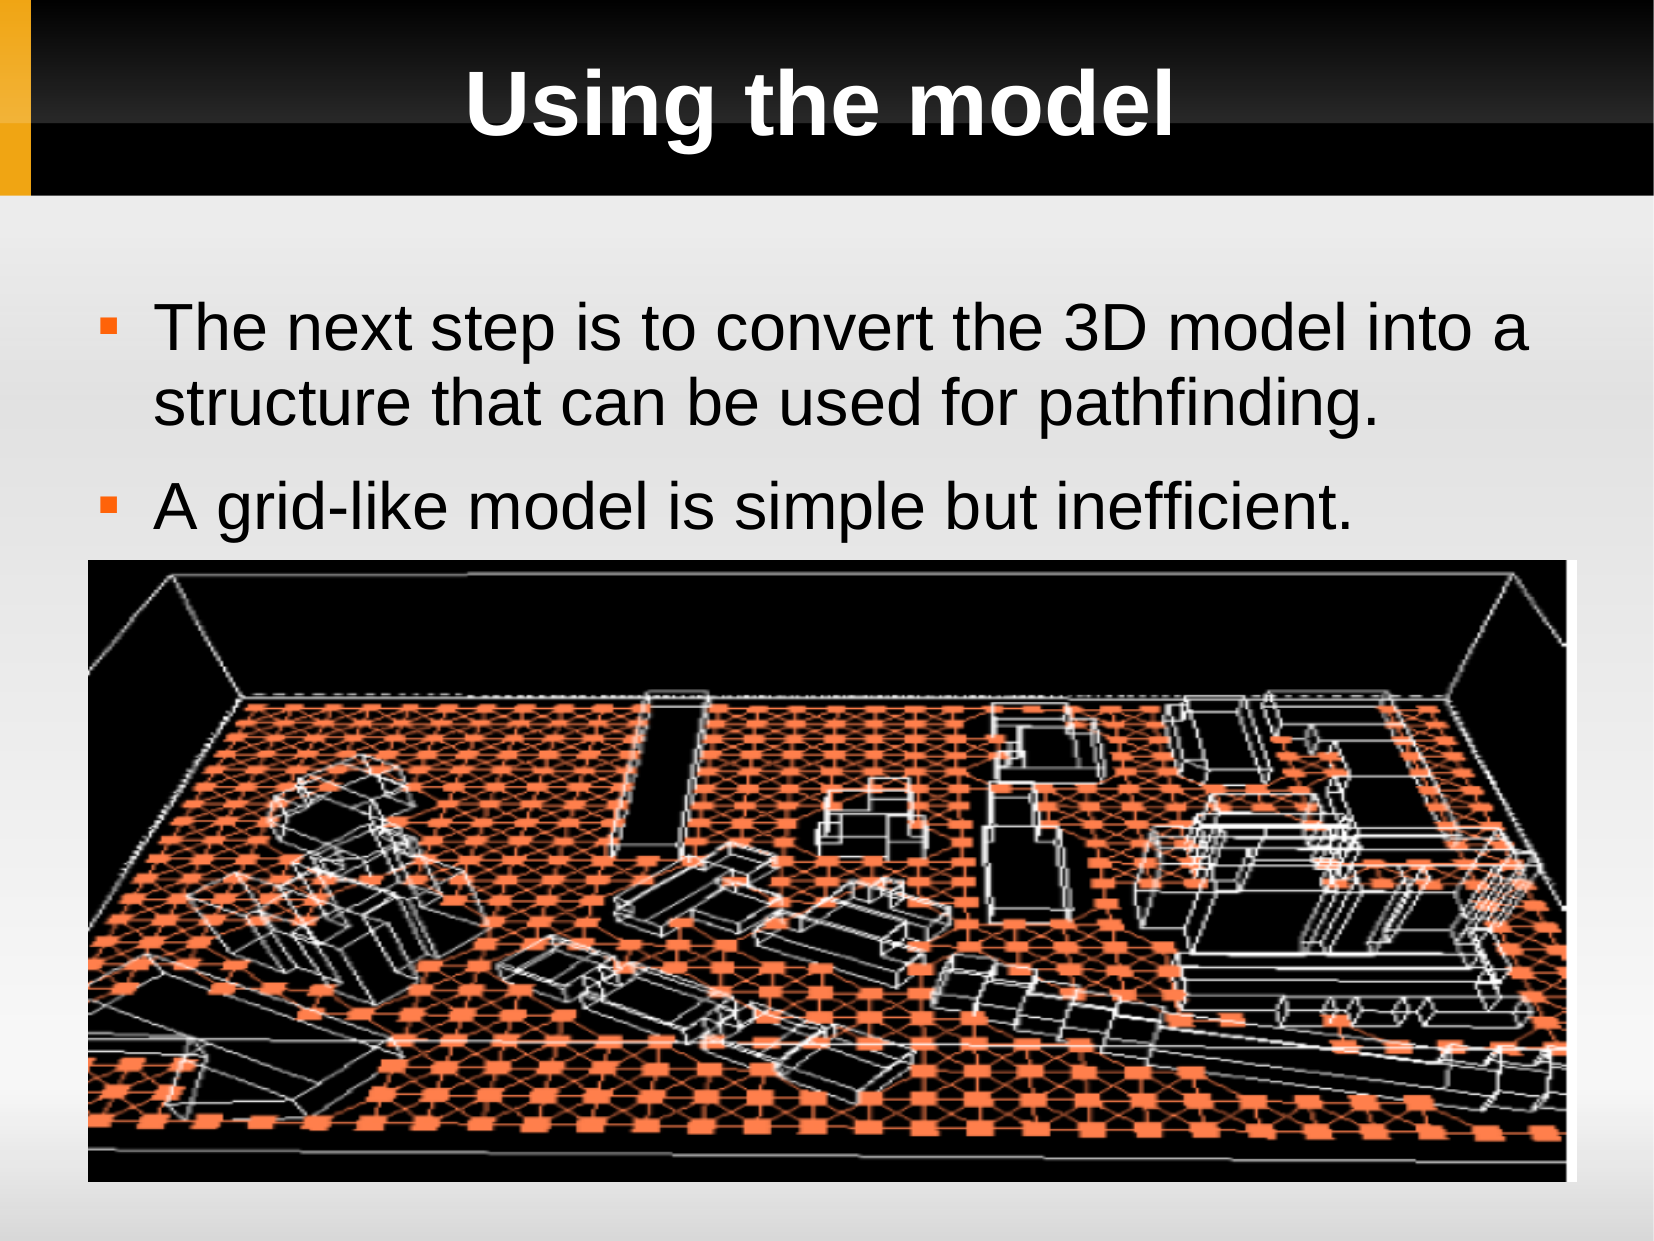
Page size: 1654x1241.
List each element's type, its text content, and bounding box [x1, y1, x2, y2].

title Using the model [76, 0, 1565, 208]
picture [0, 0, 1654, 1241]
list The next step is to convert the 3D model into a structure that can be used for pathfinding. A grid-like model is simple but inefficient. [82, 290, 1571, 1109]
